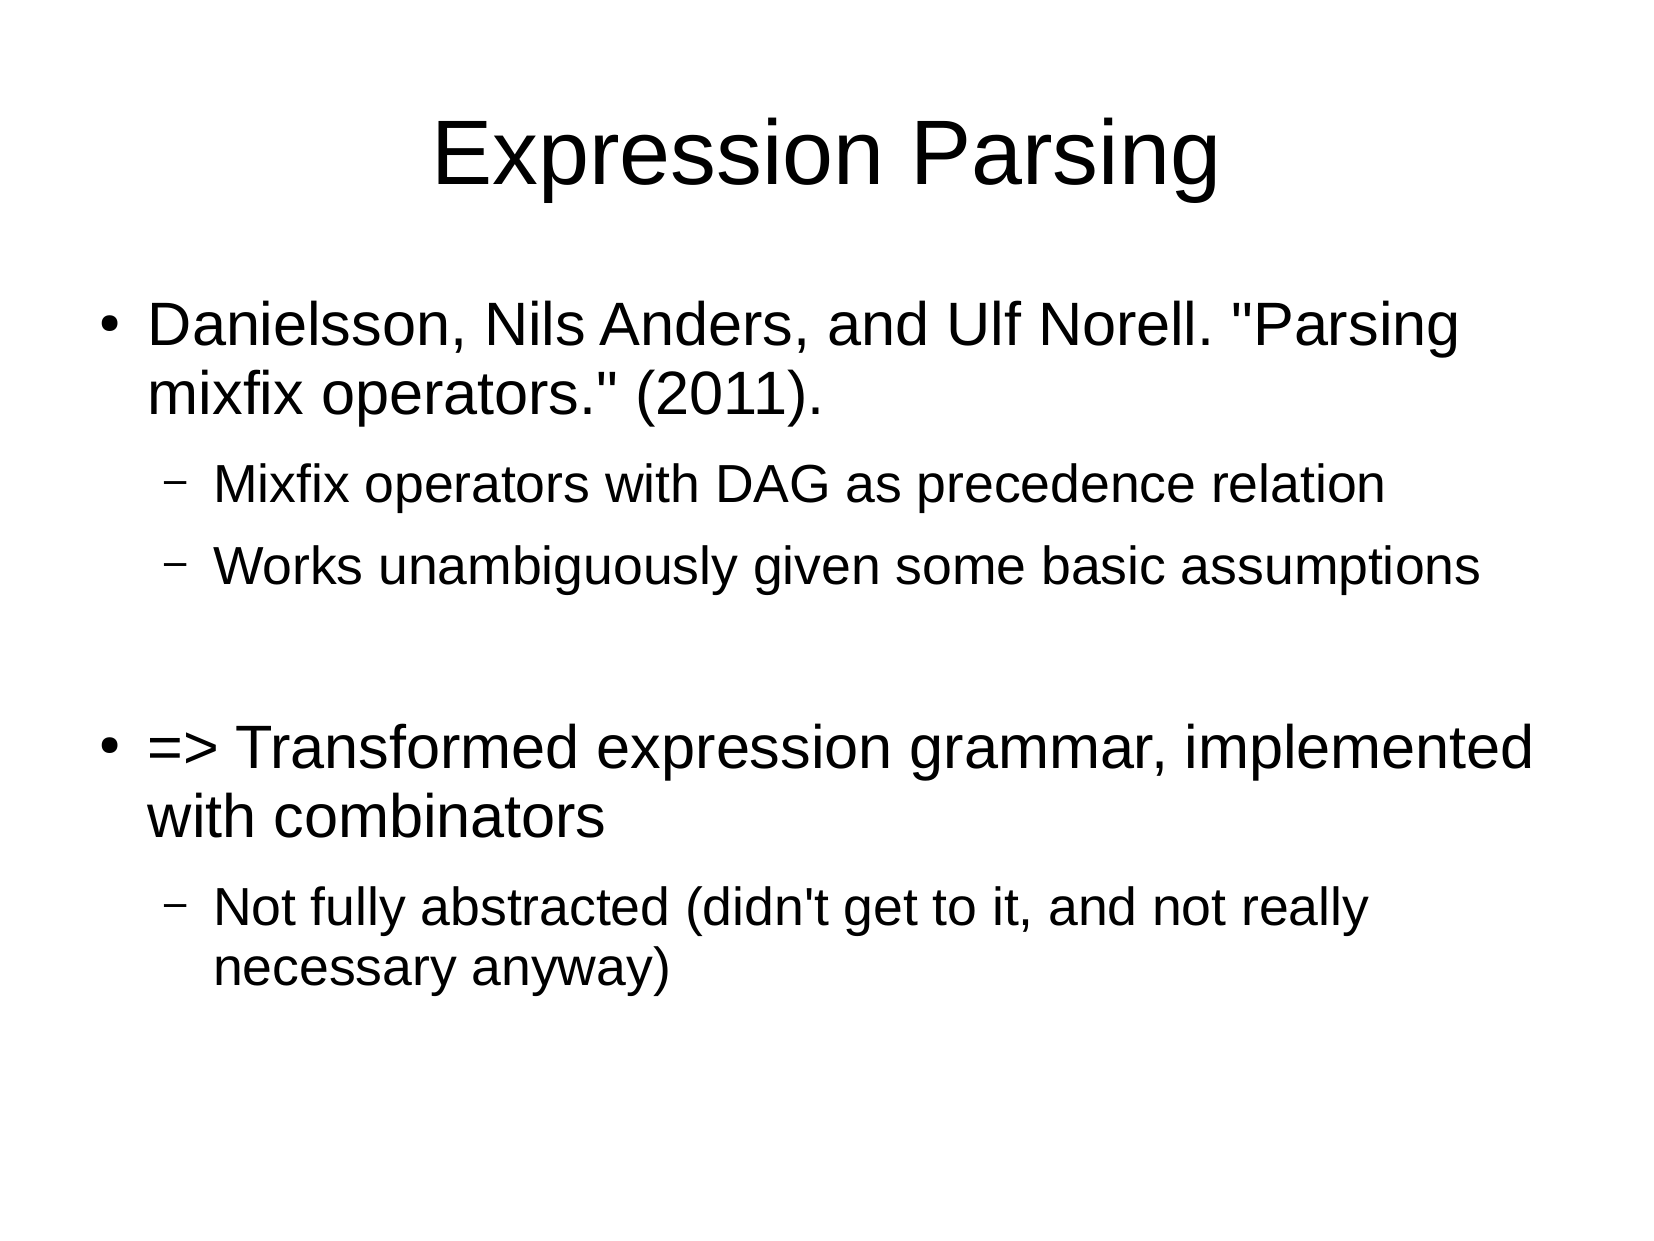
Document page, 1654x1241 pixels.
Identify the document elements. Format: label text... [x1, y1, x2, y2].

title Expression Parsing [82, 49, 1571, 257]
list Danielsson, Nils Anders, and Ulf Norell. "Parsing mixfix operators." (2011). Mixfix operators with DAG as precedence relation Works unambiguously given some basic assumptions => Transformed expression grammar, implemented with combinators Not fully abstracted (didn't get to it, and not really necessary anyway) [82, 290, 1571, 1010]
